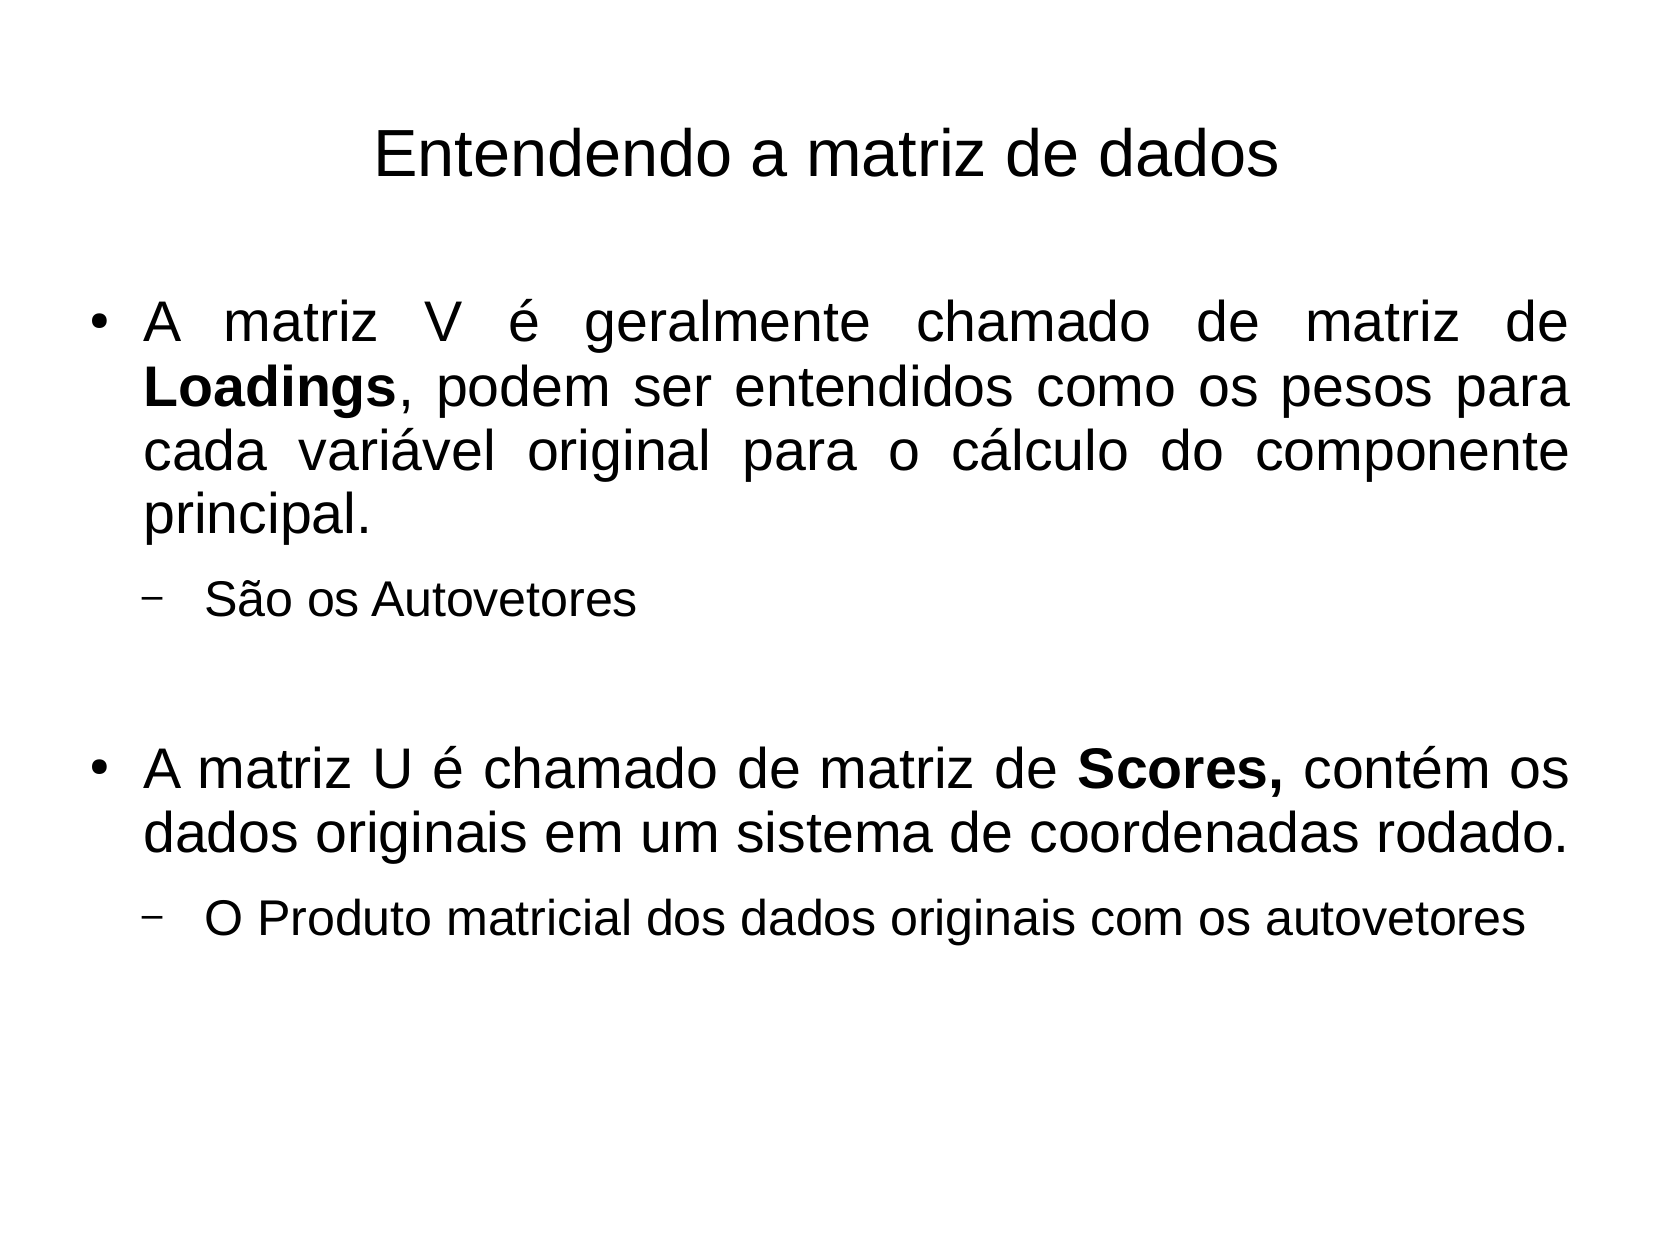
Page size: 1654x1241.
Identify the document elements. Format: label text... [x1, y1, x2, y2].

list A matriz V é geralmente chamado de matriz de Loadings, podem ser entendidos como os pesos para cada variável original para o cálculo do componente principal. São os Autovetores A matriz U é chamado de matriz de Scores, contém os dados originais em um sistema de coordenadas rodado. O Produto matricial dos dados originais com os autovetores [82, 290, 1571, 1010]
title Entendendo a matriz de dados [82, 49, 1571, 257]
